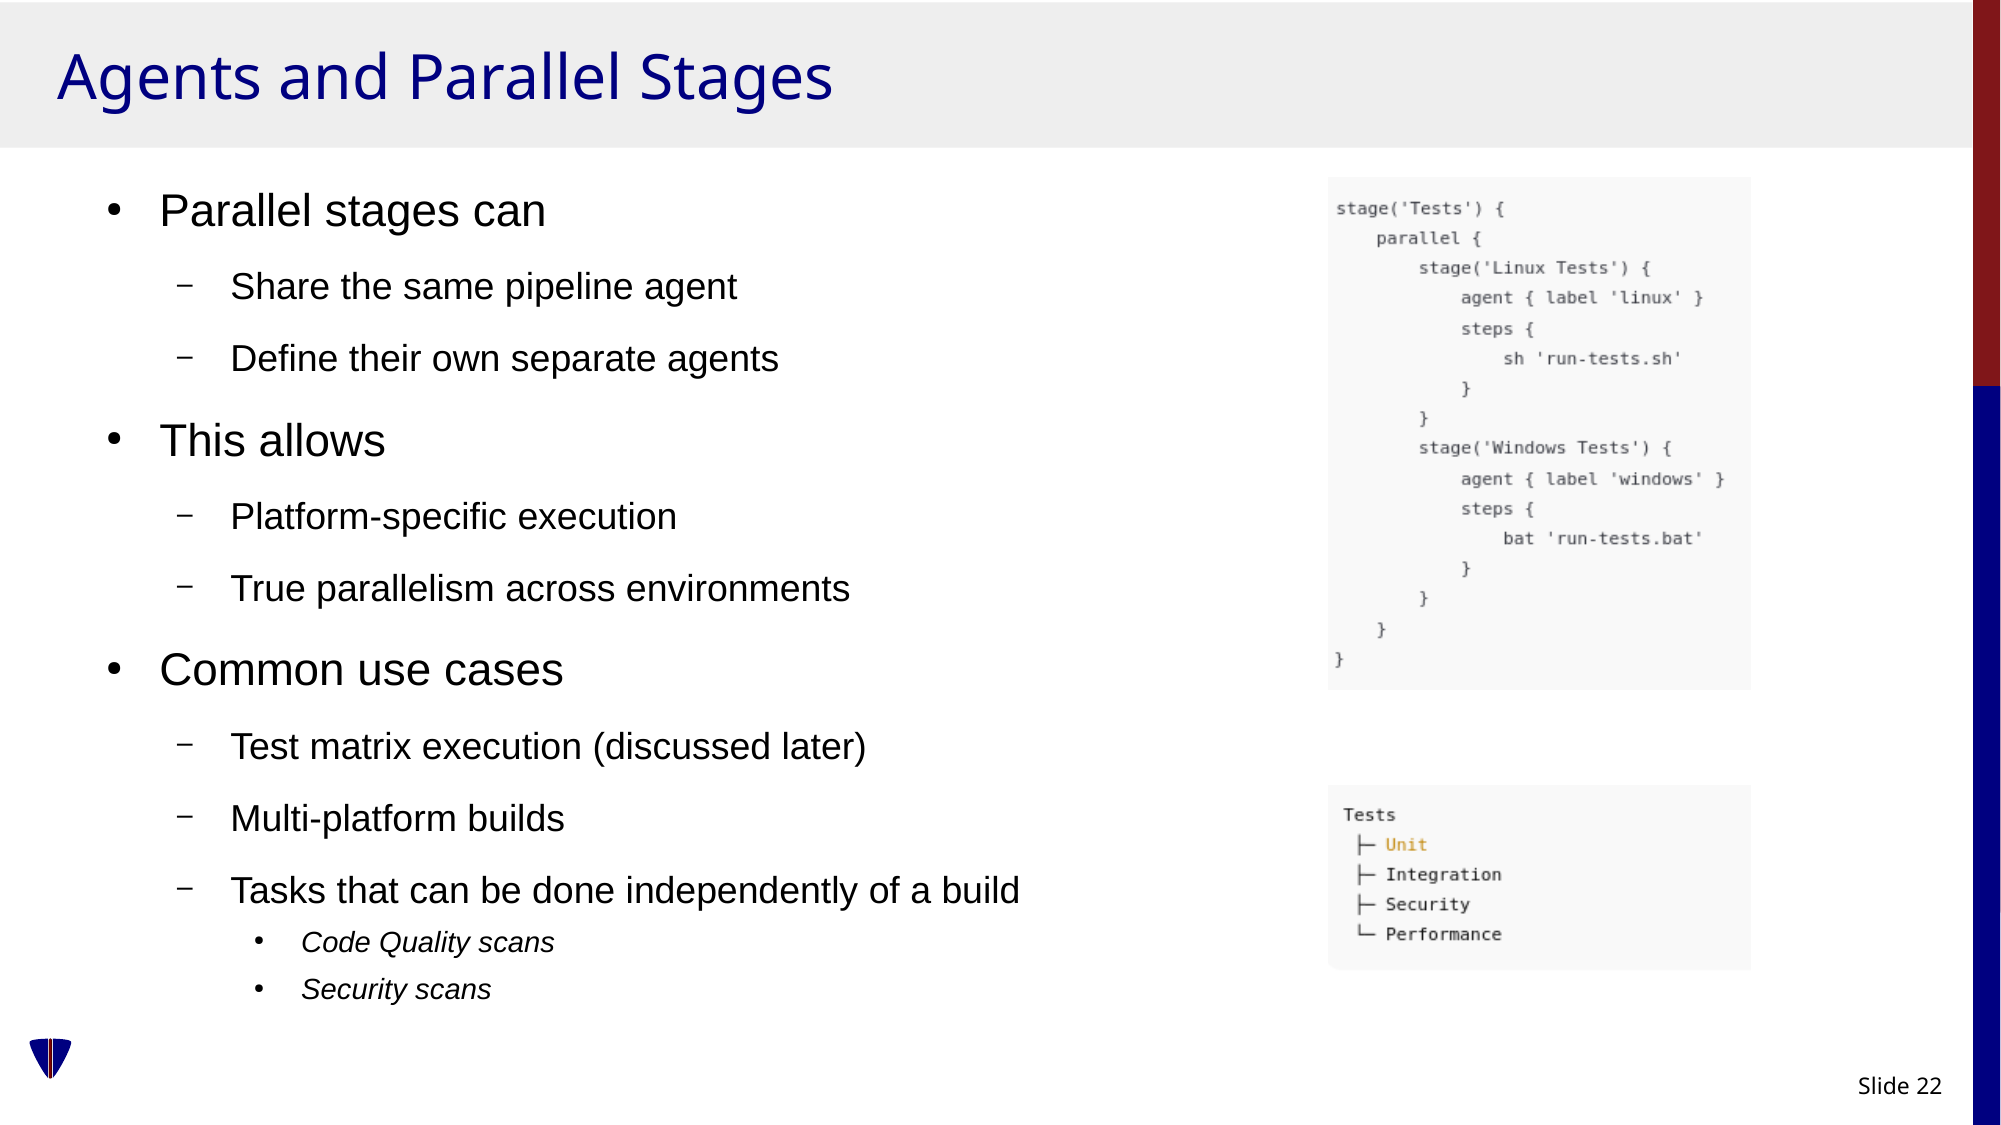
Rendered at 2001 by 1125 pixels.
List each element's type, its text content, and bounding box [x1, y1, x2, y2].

picture [1328, 177, 1751, 690]
list Parallel stages can Share the same pipeline agent Define their own separate agents This allows Platform-specific execution True parallelism across environments Common use cases Test matrix execution (discussed later) Multi-platform builds Tasks that can be done independently of a build Code Quality scans Security scans [88, 177, 1123, 1034]
title Agents and Parallel Stages [0, 2, 1973, 148]
picture [1328, 785, 1751, 975]
